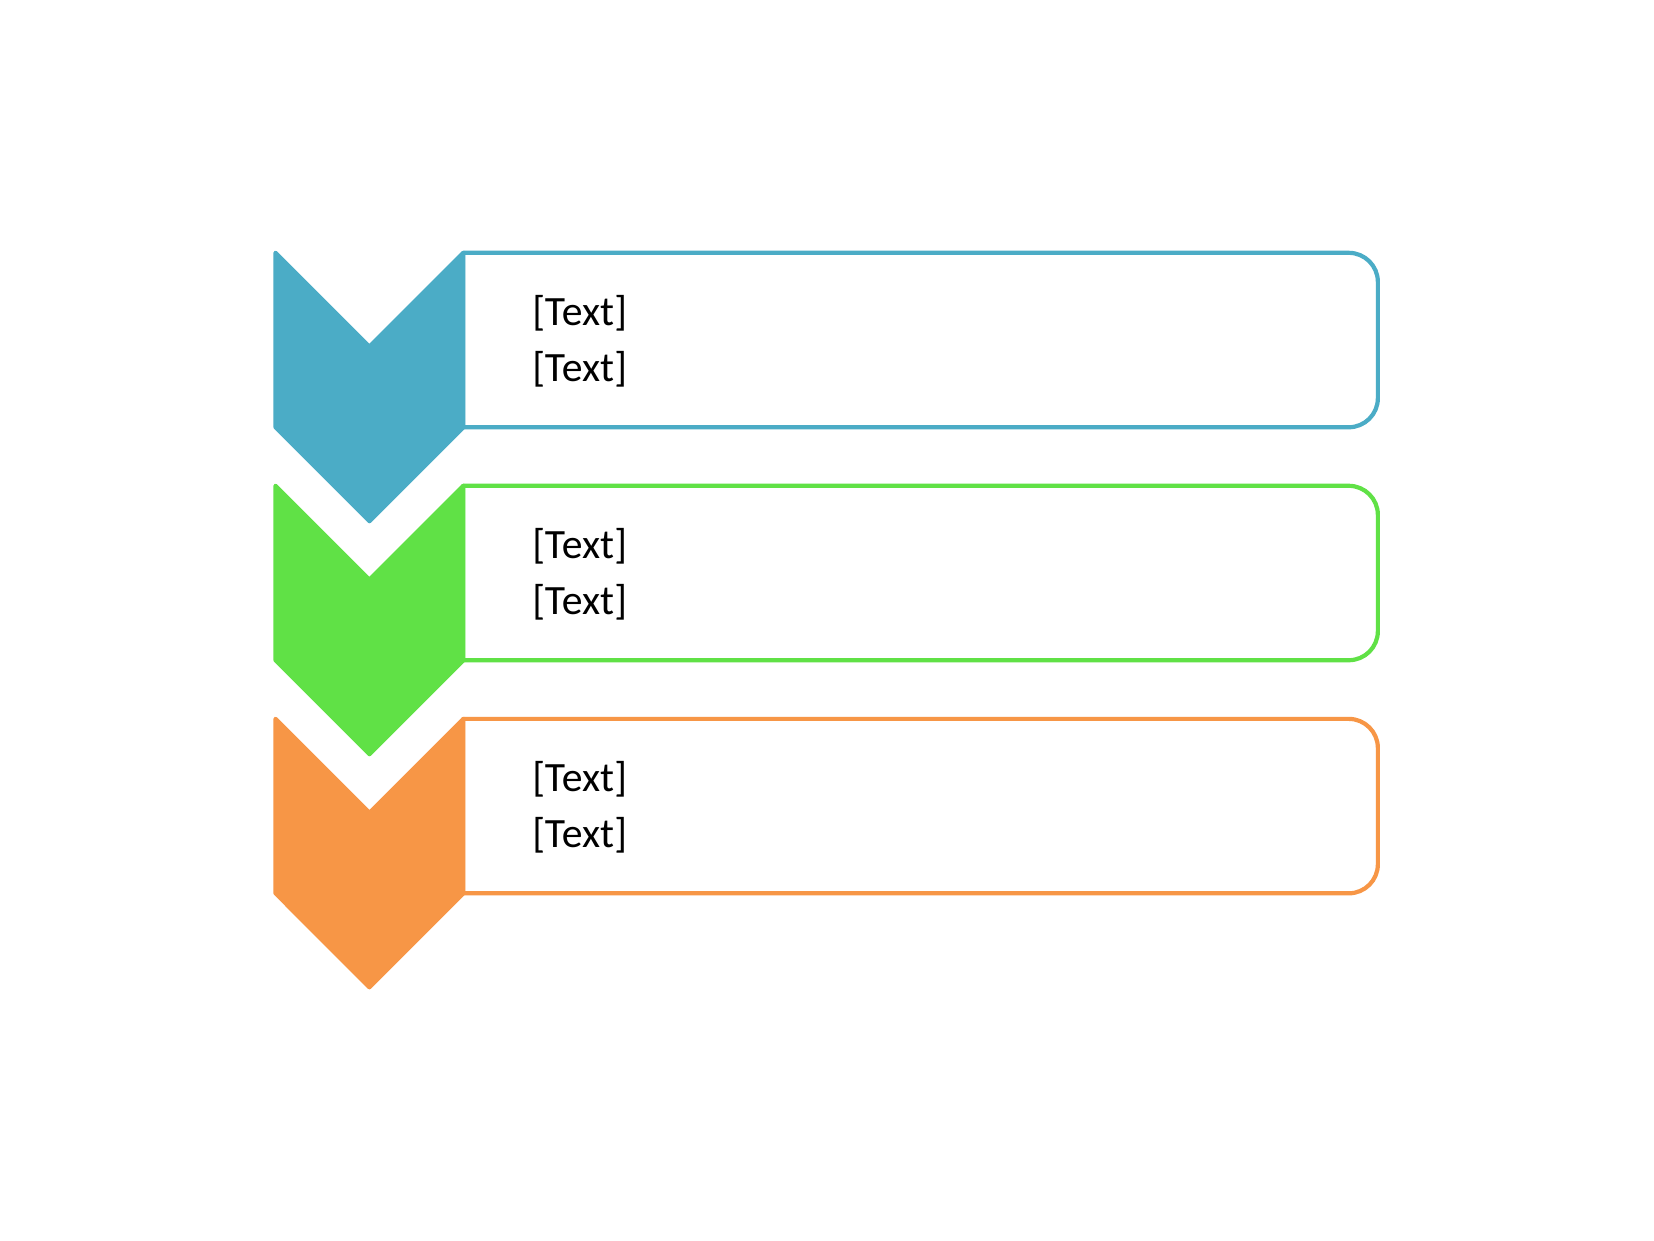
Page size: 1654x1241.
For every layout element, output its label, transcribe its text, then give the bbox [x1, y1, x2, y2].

text_box [Text] [Text] [463, 485, 1378, 661]
text_box [Text] [Text] [463, 252, 1378, 428]
text_box [275, 485, 463, 755]
text_box [275, 252, 463, 522]
text_box [Text] [Text] [463, 718, 1378, 894]
text_box [275, 718, 463, 988]
